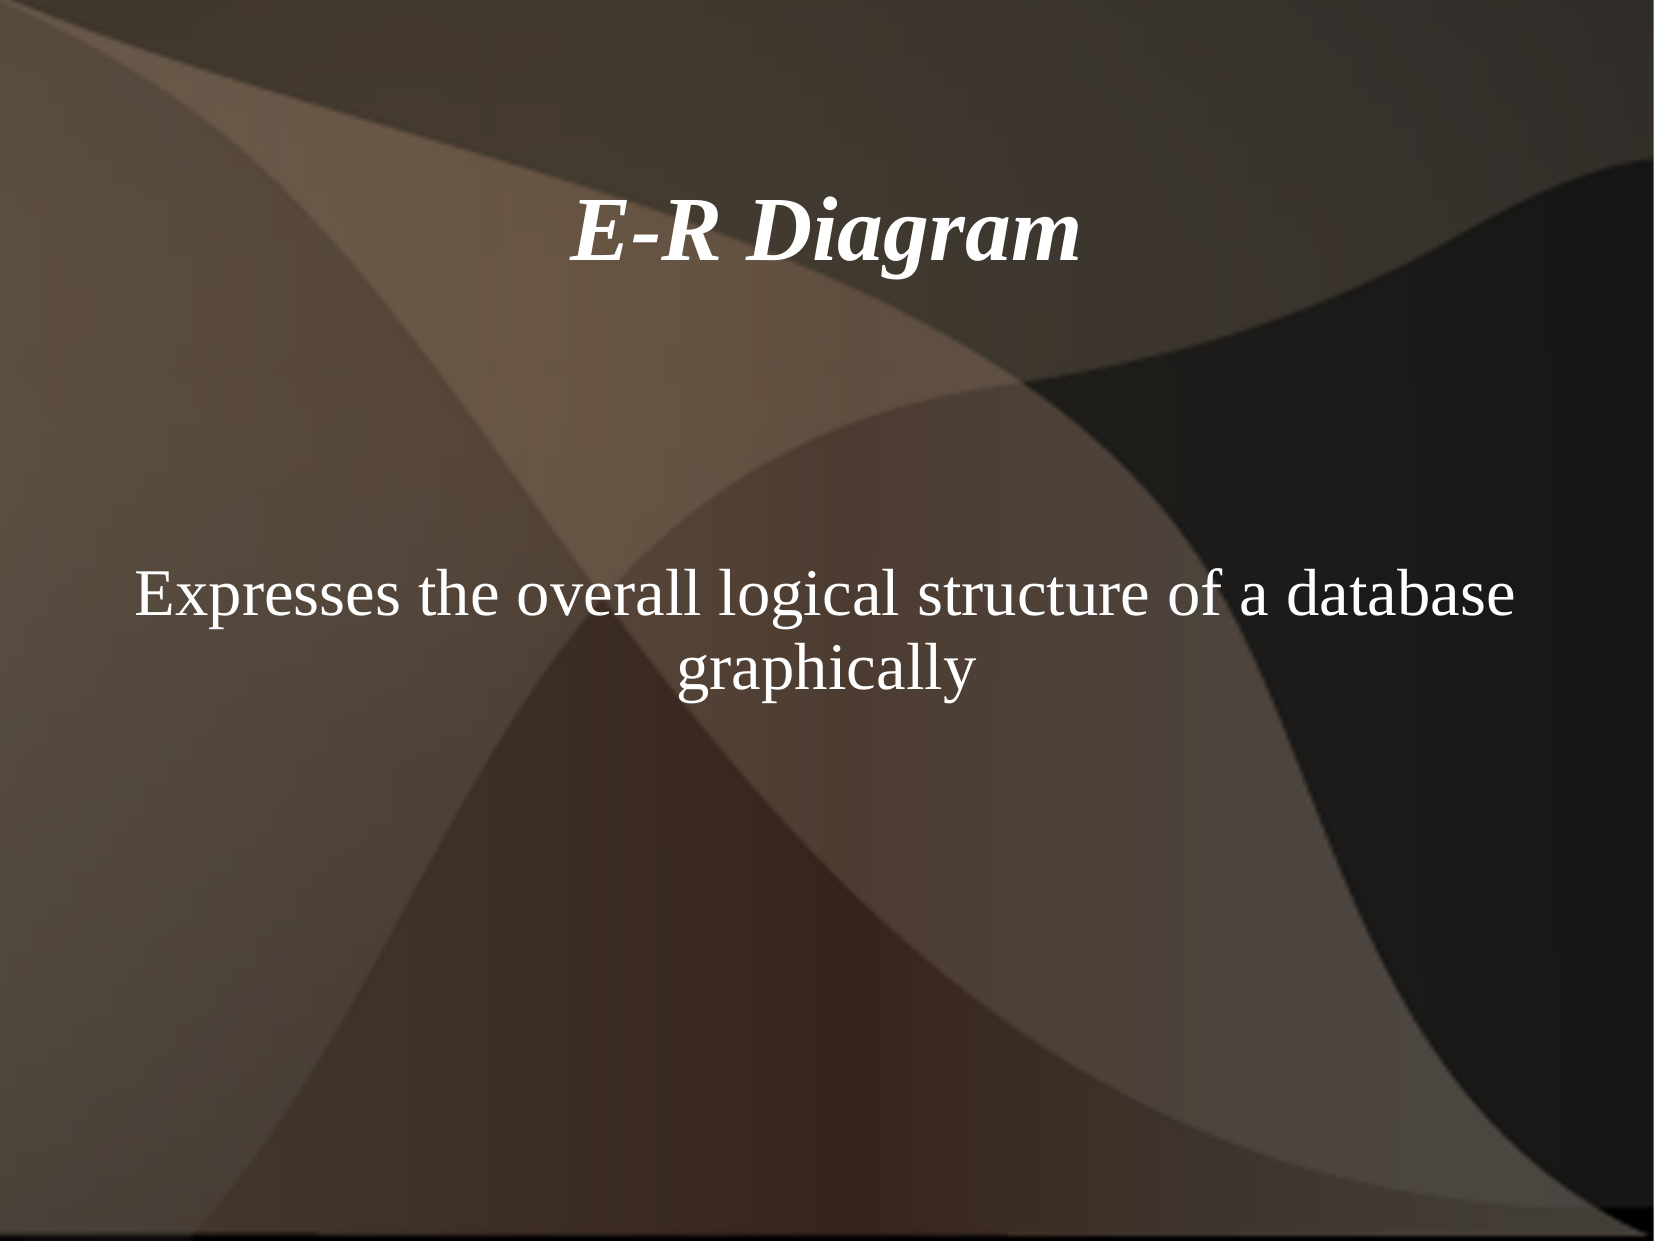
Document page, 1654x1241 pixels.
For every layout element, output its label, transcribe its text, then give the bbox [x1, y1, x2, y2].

picture [0, 0, 1654, 1241]
list Expresses the overall logical structure of a database graphically [82, 555, 1571, 716]
title E-R Diagram [82, 126, 1571, 334]
